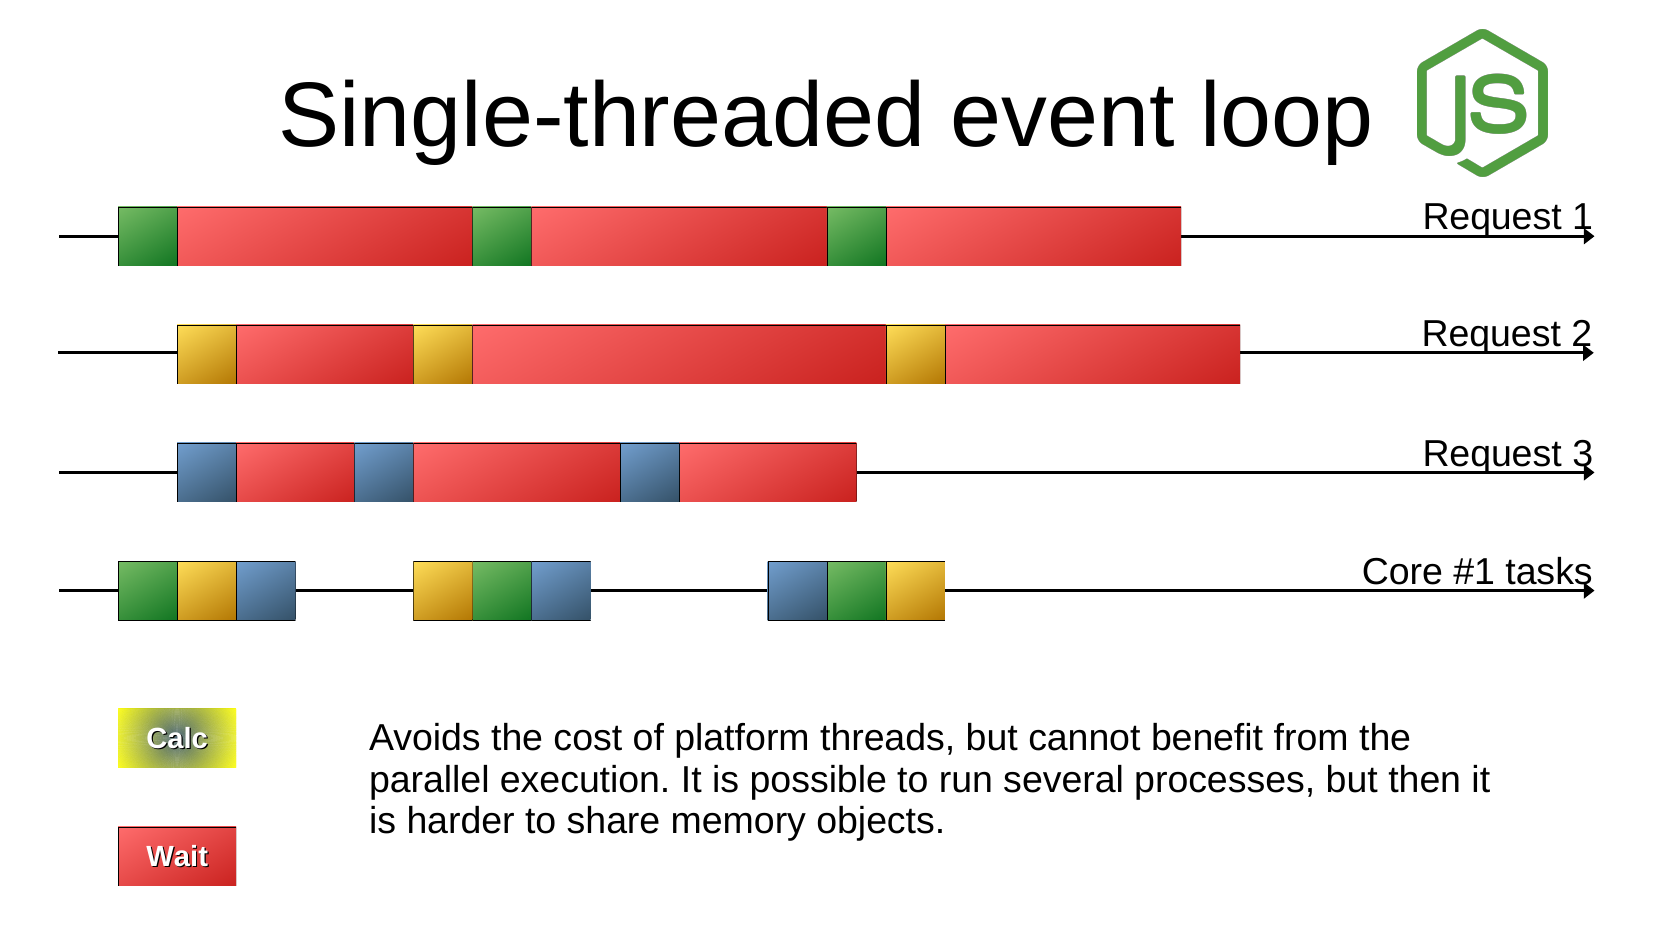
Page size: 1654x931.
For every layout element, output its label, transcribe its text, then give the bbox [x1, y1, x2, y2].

text_box Wait [118, 826, 237, 886]
text_box [118, 206, 1182, 266]
text_box Avoids the cost of platform threads, but cannot benefit from the parallel execution. It is possible to run several processes, but then it is harder to share memory objects. [354, 708, 1536, 886]
text_box [413, 561, 591, 621]
picture [1417, 29, 1548, 177]
text_box Calc [118, 708, 237, 768]
text_box [118, 561, 296, 621]
text_box [177, 324, 1241, 384]
text_box [767, 561, 945, 621]
text_box [177, 442, 857, 502]
title Single-threaded event loop [82, 37, 1571, 193]
